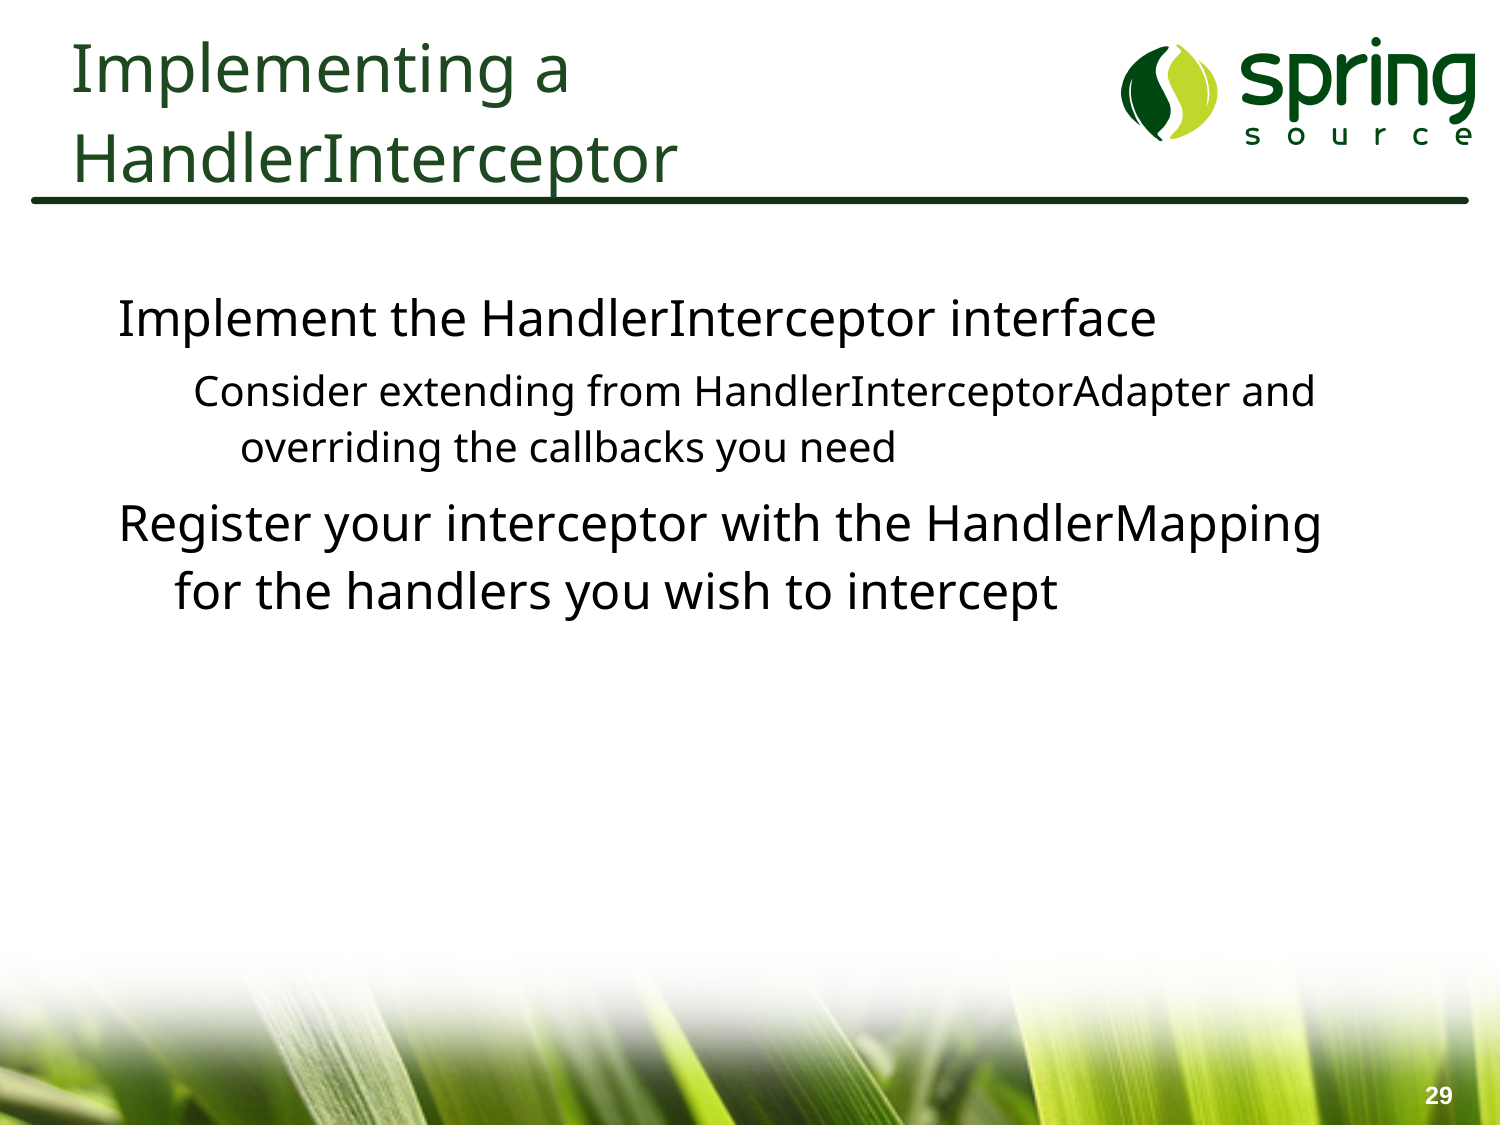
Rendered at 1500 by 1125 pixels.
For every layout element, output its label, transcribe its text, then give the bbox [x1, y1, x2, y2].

list Implement the HandlerInterceptor interface Consider extending from HandlerInterceptorAdapter and overriding the callbacks you need Register your interceptor with the HandlerMapping for the handlers you wish to intercept [103, 275, 1394, 938]
title Implementing a HandlerInterceptor [56, 13, 1089, 191]
picture [0, 944, 1500, 1125]
picture [1121, 37, 1475, 145]
